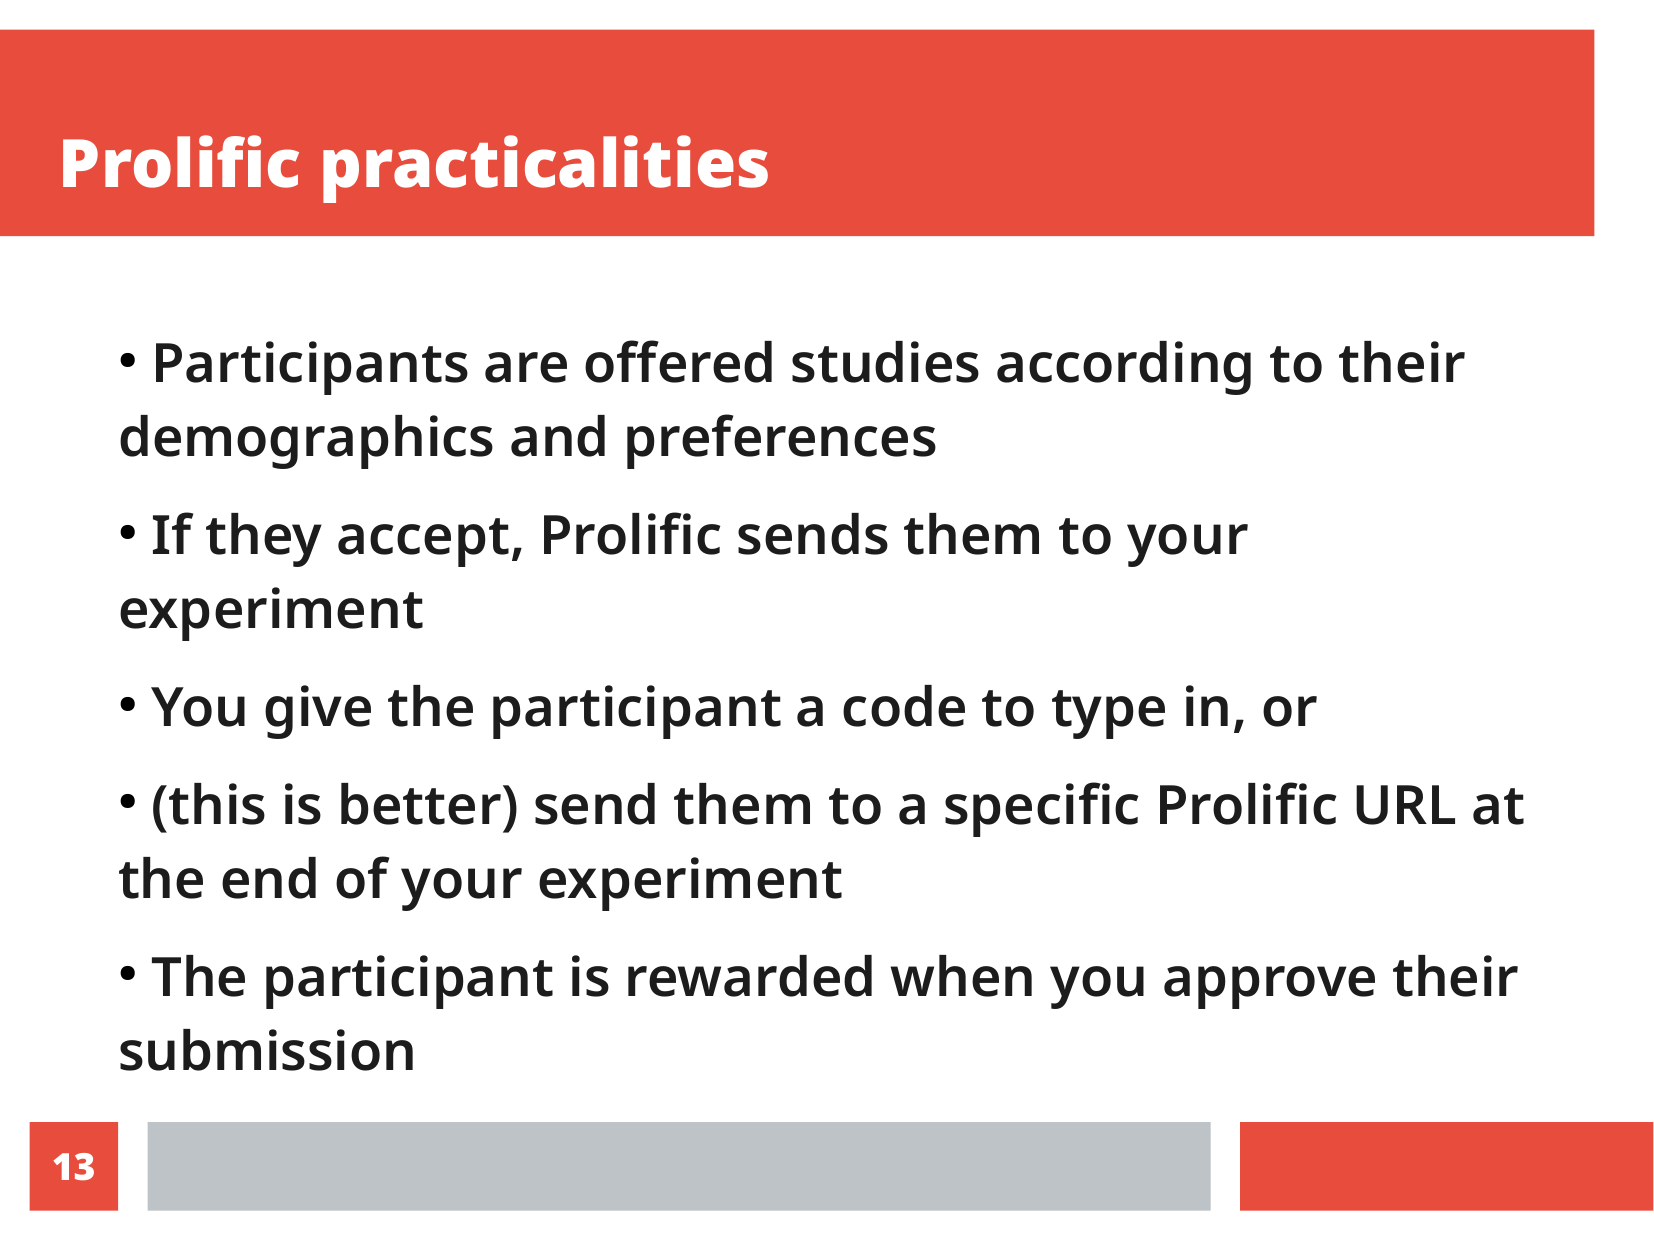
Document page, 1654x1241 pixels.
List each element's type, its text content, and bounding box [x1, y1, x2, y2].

title Prolific practicalities [59, 59, 1595, 207]
list Participants are offered studies according to their demographics and preferences If they accept, Prolific sends them to your experiment You give the participant a code to type in, or (this is better) send them to a specific Prolific URL at the end of your experiment The participant is rewarded when you approve their submission [59, 324, 1565, 1093]
